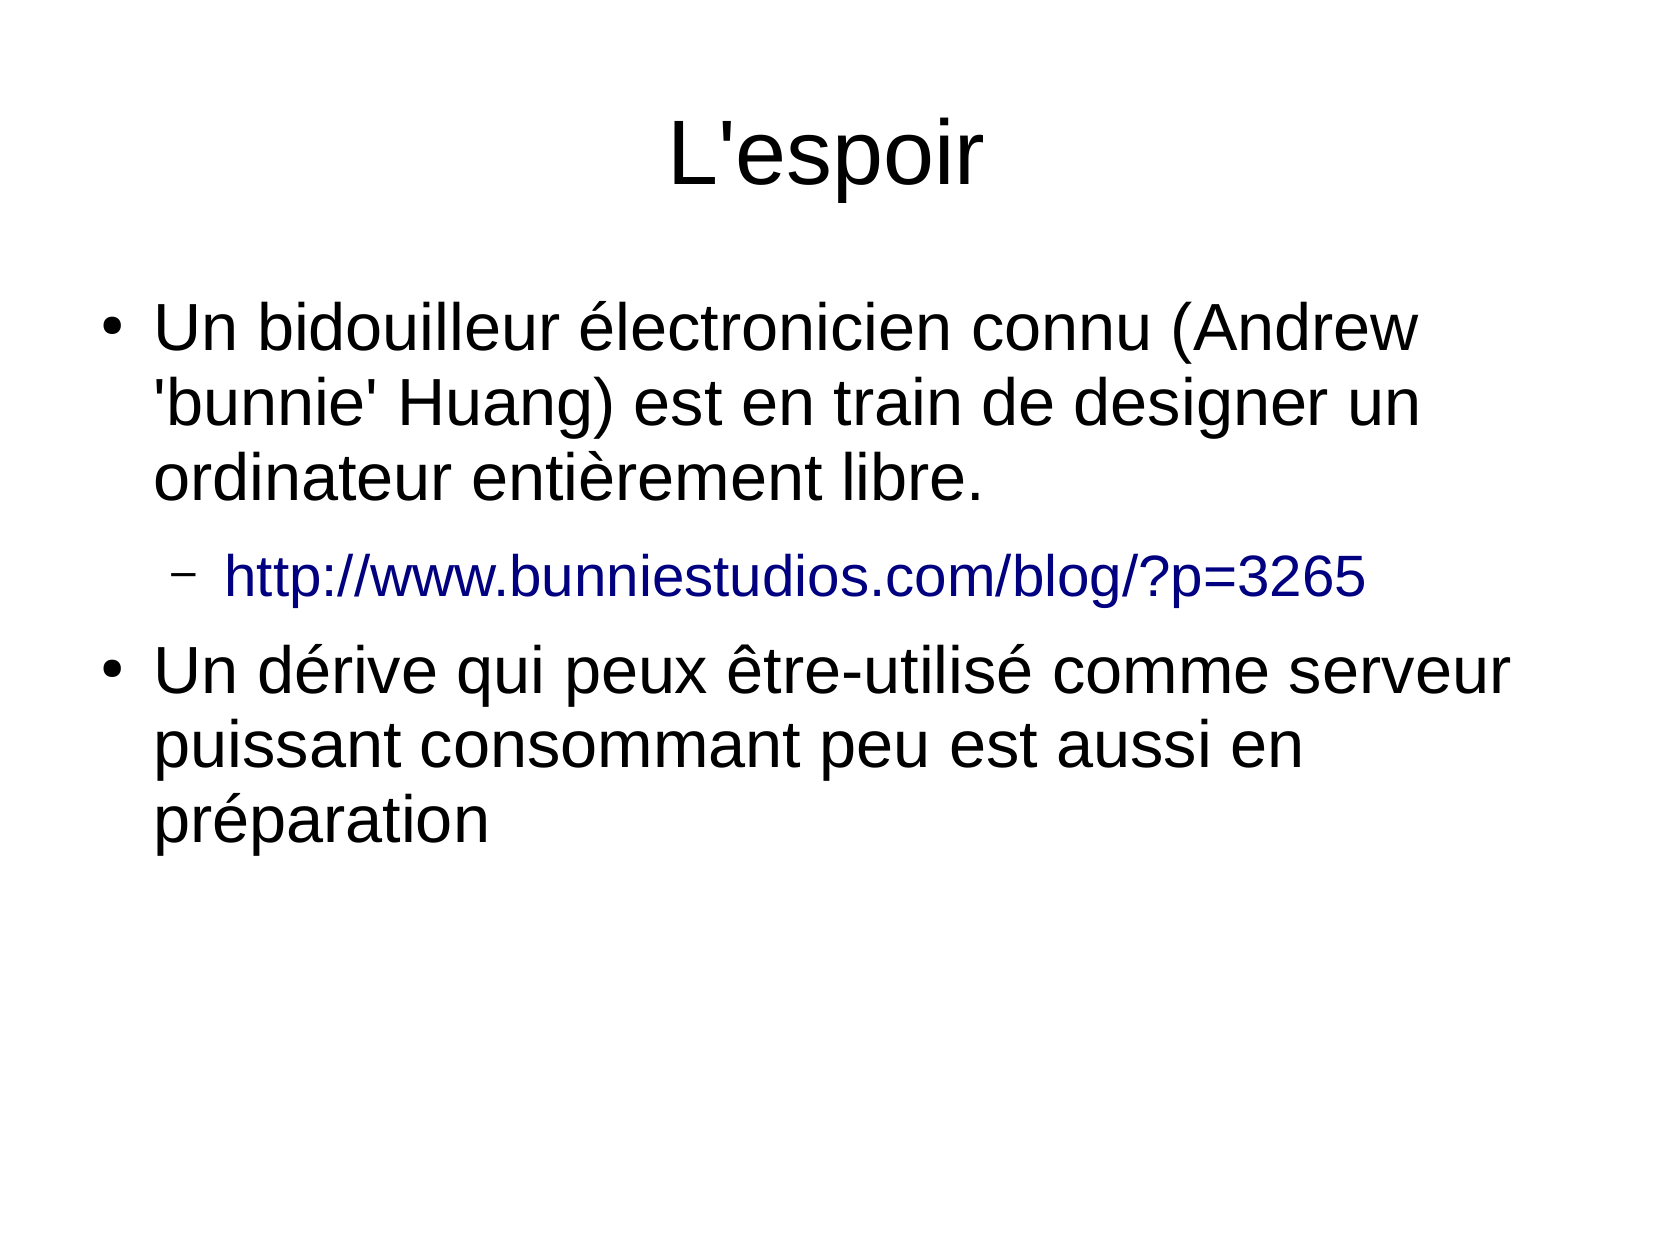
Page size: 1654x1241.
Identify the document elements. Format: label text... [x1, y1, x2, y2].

list Un bidouilleur électronicien connu (Andrew 'bunnie' Huang) est en train de designer un ordinateur entièrement libre. http://www.bunniestudios.com/blog/?p=3265 Un dérive qui peux être-utilisé comme serveur puissant consommant peu est aussi en préparation [82, 290, 1571, 1010]
title L'espoir [82, 49, 1571, 257]
